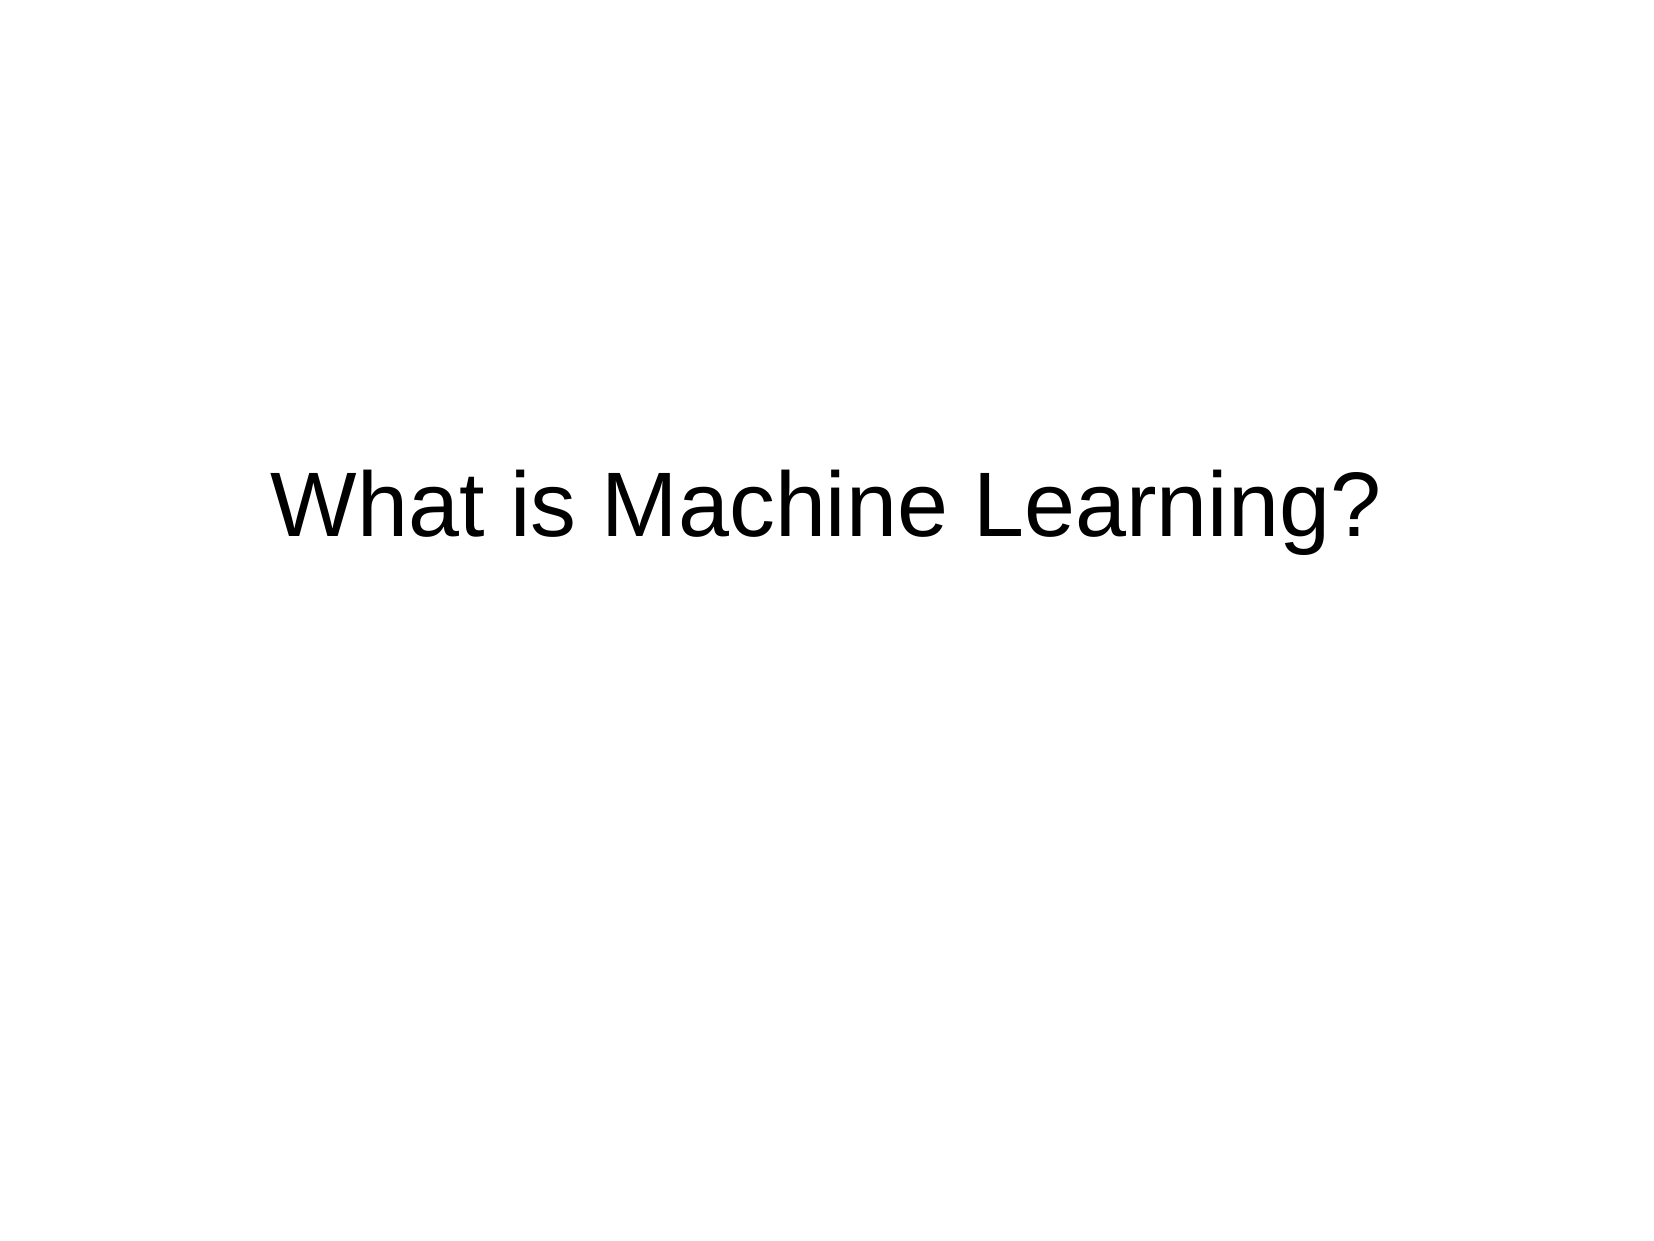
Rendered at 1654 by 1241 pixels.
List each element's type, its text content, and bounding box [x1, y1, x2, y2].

title What is Machine Learning? [82, 401, 1571, 609]
